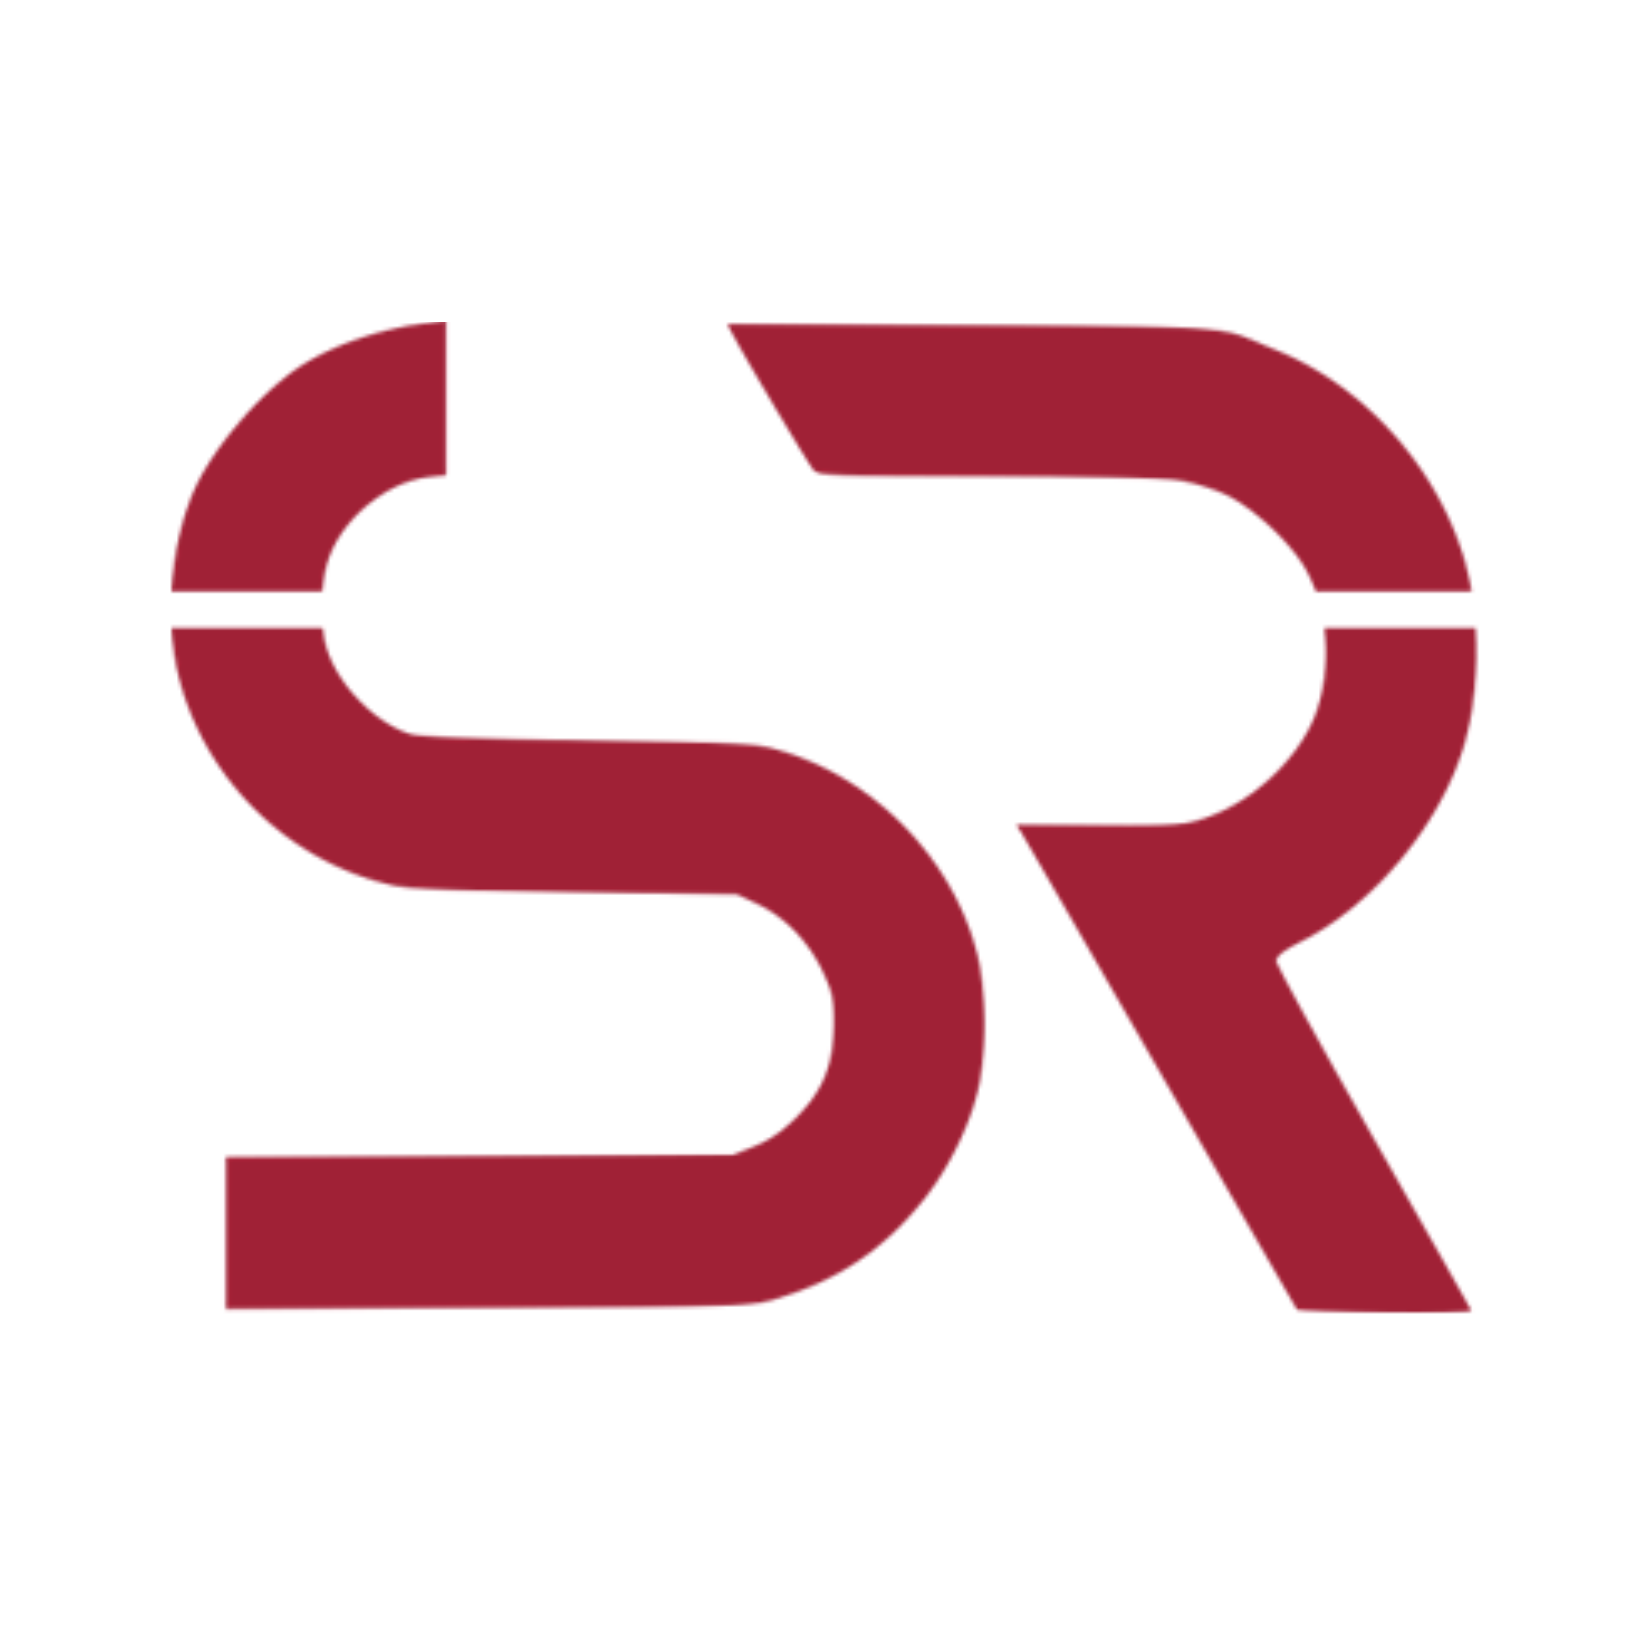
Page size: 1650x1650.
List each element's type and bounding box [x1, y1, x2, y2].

picture [157, 322, 1493, 1328]
